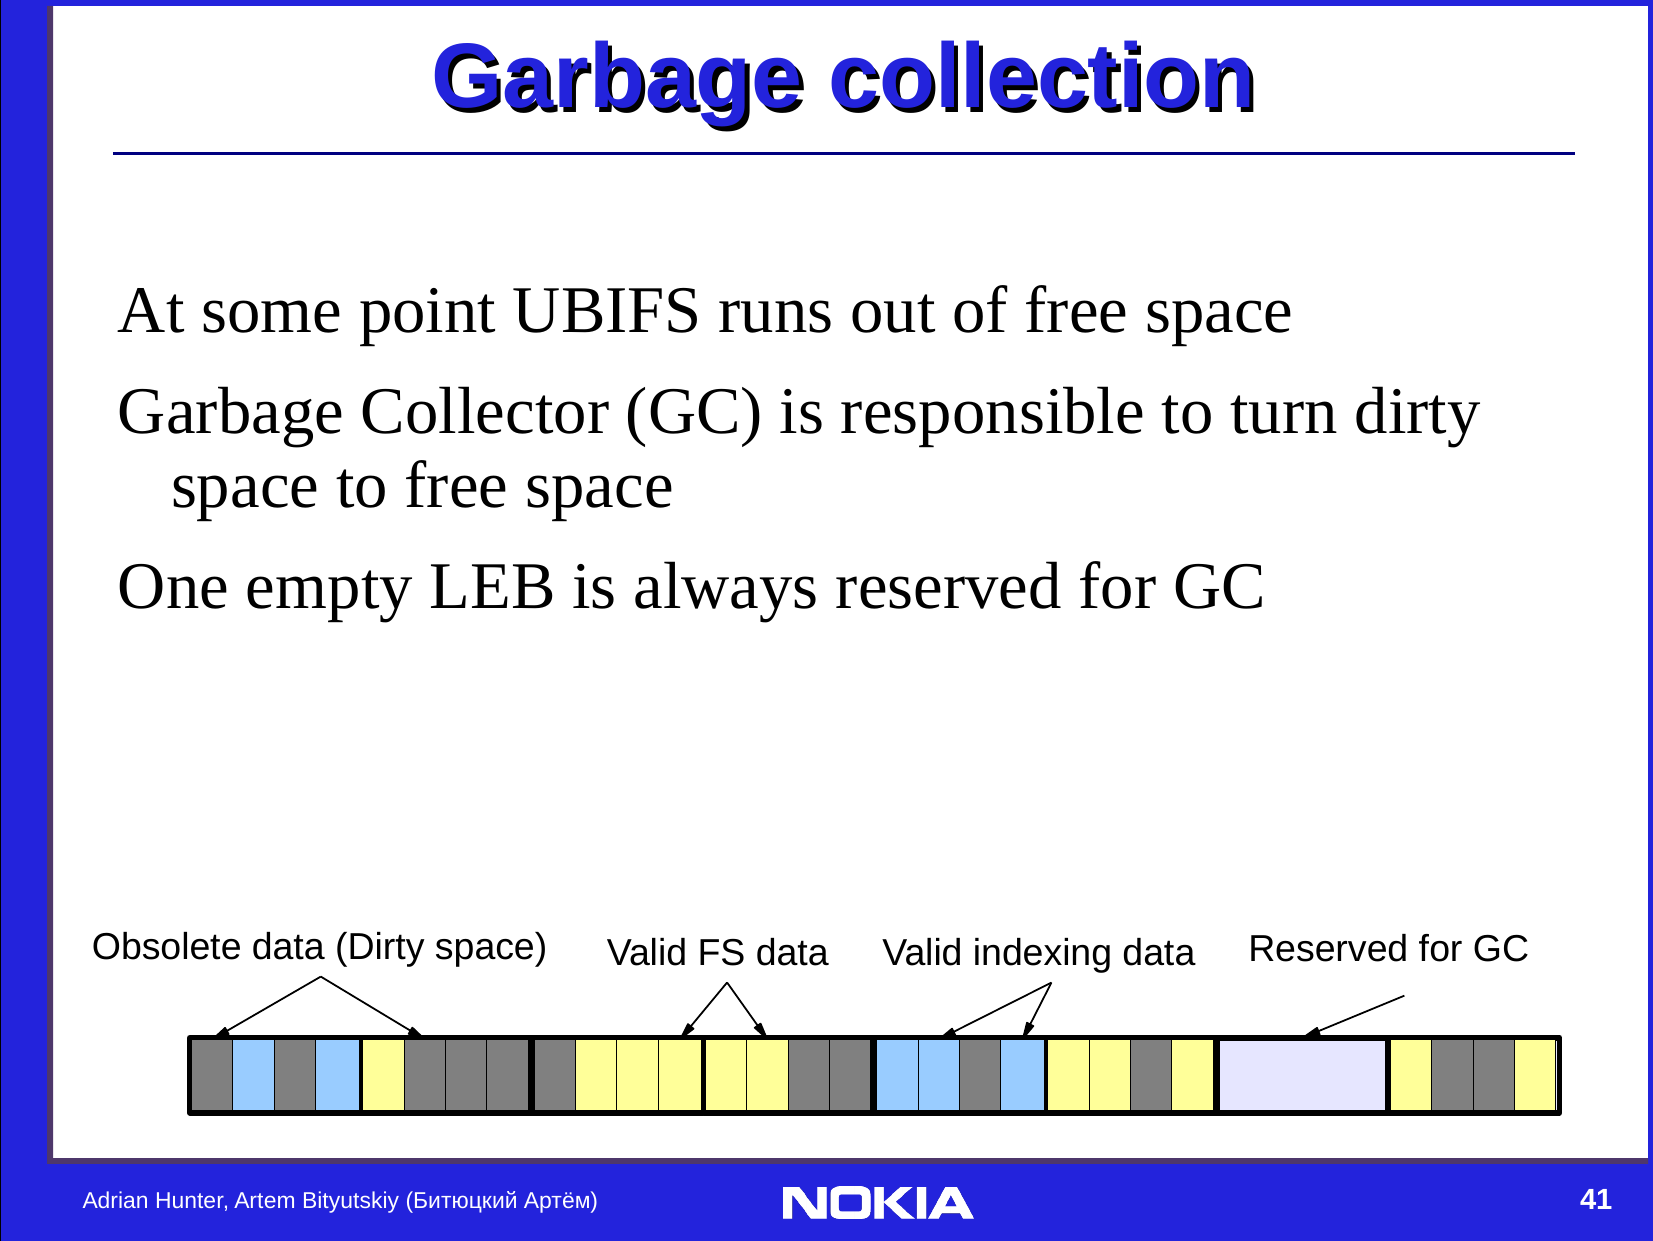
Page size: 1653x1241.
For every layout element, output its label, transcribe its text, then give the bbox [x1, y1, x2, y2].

text_box Valid FS data [592, 923, 863, 983]
text_box Obsolete data (Dirty space) [77, 917, 565, 977]
list At some point UBIFS runs out of free space Garbage Collector (GC) is responsible to turn dirty space to free space One empty LEB is always reserved for GC [100, 272, 1588, 651]
picture [783, 1186, 974, 1219]
title Garbage collection [100, 2, 1588, 151]
text_box Valid indexing data [867, 923, 1236, 983]
text_box Reserved for GC [1233, 919, 1545, 977]
text_box [189, 1037, 1560, 1113]
